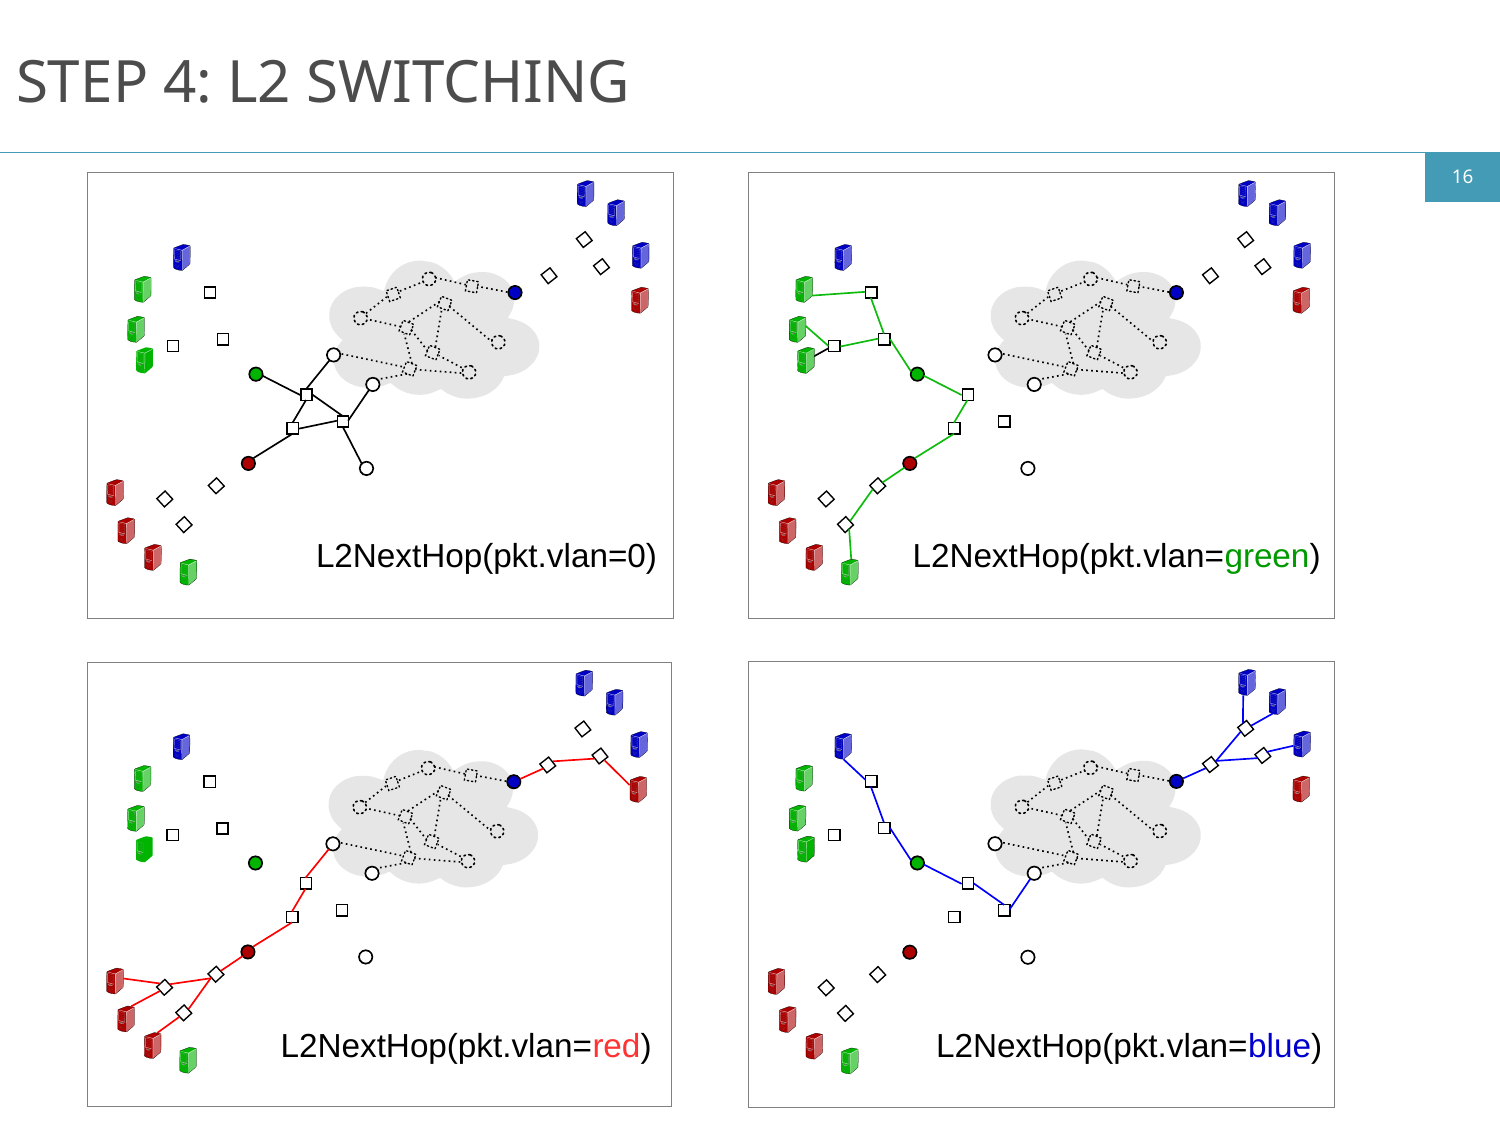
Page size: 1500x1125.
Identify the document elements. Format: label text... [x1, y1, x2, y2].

text_box L2NextHop(pkt.vlan=0) [301, 529, 673, 582]
text_box L2NextHop(pkt.vlan=green) [897, 529, 1336, 582]
picture [748, 661, 1335, 1108]
title STEP 4: L2 SWITCHING [15, 27, 1366, 132]
picture [87, 662, 672, 1107]
picture [748, 172, 1335, 619]
text_box L2NextHop(pkt.vlan=red) [265, 1019, 667, 1072]
text_box L2NextHop(pkt.vlan=blue) [921, 1019, 1337, 1072]
picture [87, 172, 674, 619]
